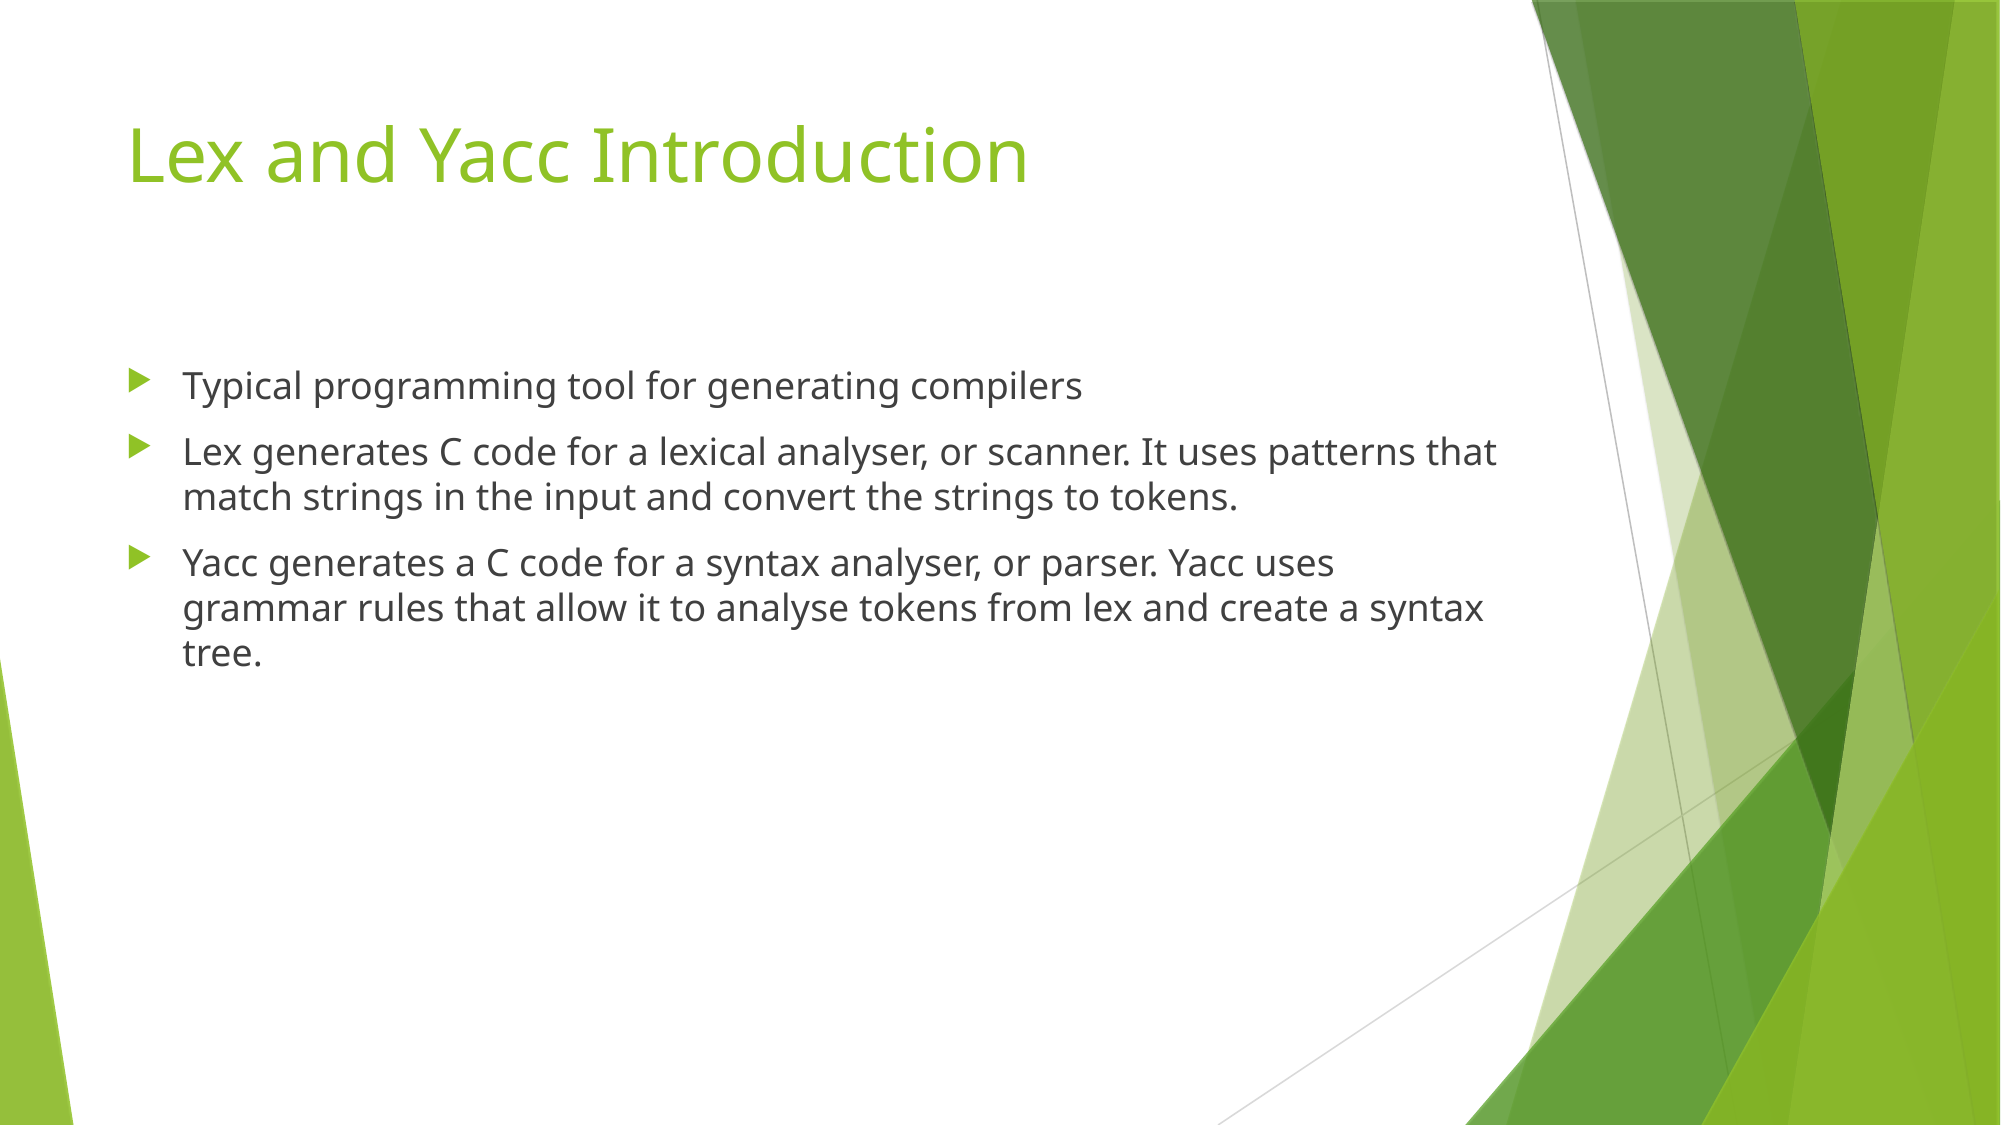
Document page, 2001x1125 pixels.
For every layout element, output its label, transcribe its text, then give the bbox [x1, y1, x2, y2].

list Typical programming tool for generating compilers Lex generates C code for a lexical analyser, or scanner. It uses patterns that match strings in the input and convert the strings to tokens. Yacc generates a C code for a syntax analyser, or parser. Yacc uses grammar rules that allow it to analyse tokens from lex and create a syntax tree. [111, 354, 1522, 992]
title Lex and Yacc Introduction [111, 99, 1522, 317]
